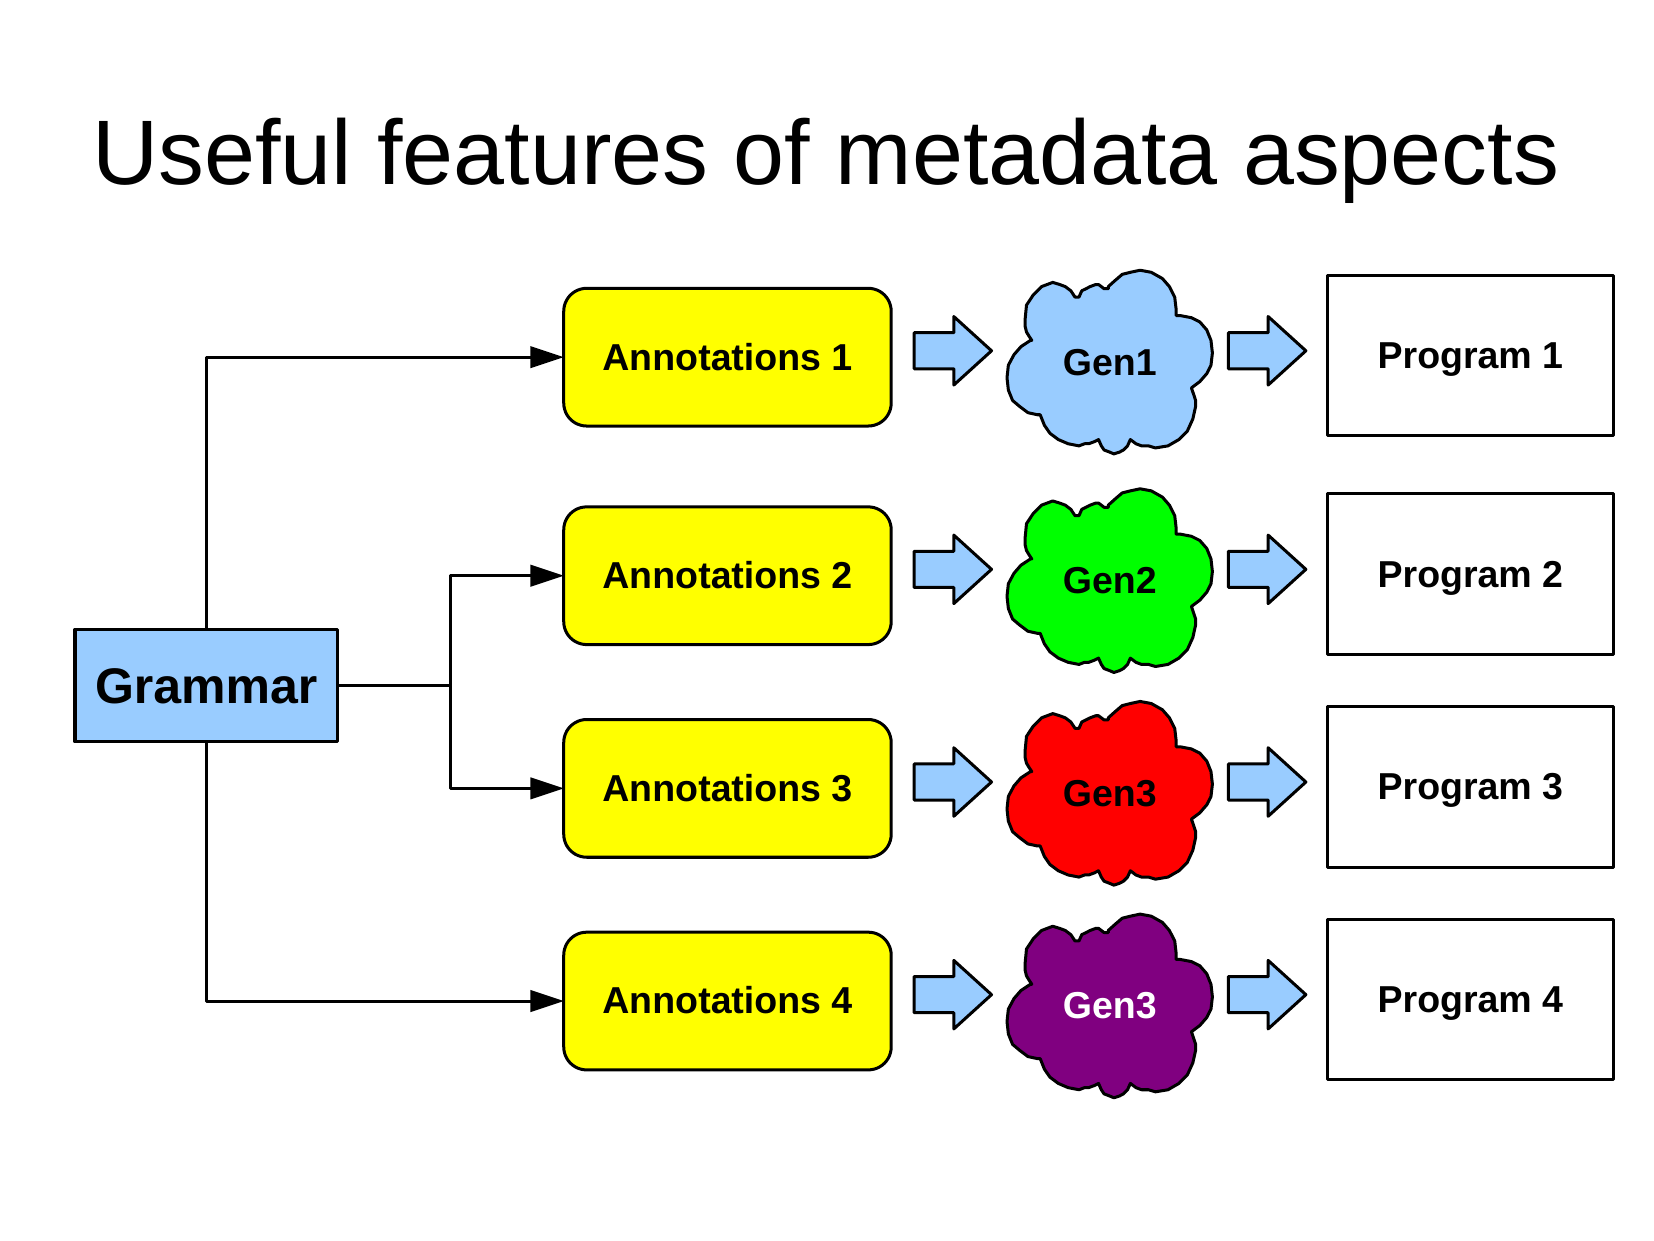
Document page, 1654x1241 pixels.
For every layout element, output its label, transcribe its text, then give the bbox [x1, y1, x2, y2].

text_box [1228, 747, 1306, 817]
text_box Annotations 3 [563, 719, 892, 858]
text_box Gen3 [1007, 914, 1213, 1098]
text_box [1228, 960, 1306, 1029]
text_box [914, 960, 992, 1029]
text_box [914, 535, 992, 604]
text_box [1228, 535, 1306, 604]
text_box Gen3 [1007, 701, 1213, 886]
text_box [1228, 316, 1306, 386]
text_box Program 1 [1327, 275, 1614, 436]
text_box Annotations 4 [563, 932, 892, 1070]
text_box [914, 747, 992, 817]
text_box Program 4 [1327, 919, 1614, 1080]
title Useful features of metadata aspects [82, 49, 1571, 257]
text_box Annotations 2 [563, 506, 892, 645]
text_box Gen2 [1007, 488, 1213, 673]
text_box Program 2 [1327, 493, 1614, 655]
text_box Gen1 [1007, 270, 1213, 454]
text_box Grammar [75, 629, 338, 742]
text_box Program 3 [1327, 706, 1614, 868]
text_box [914, 316, 992, 386]
text_box Annotations 1 [563, 288, 892, 427]
